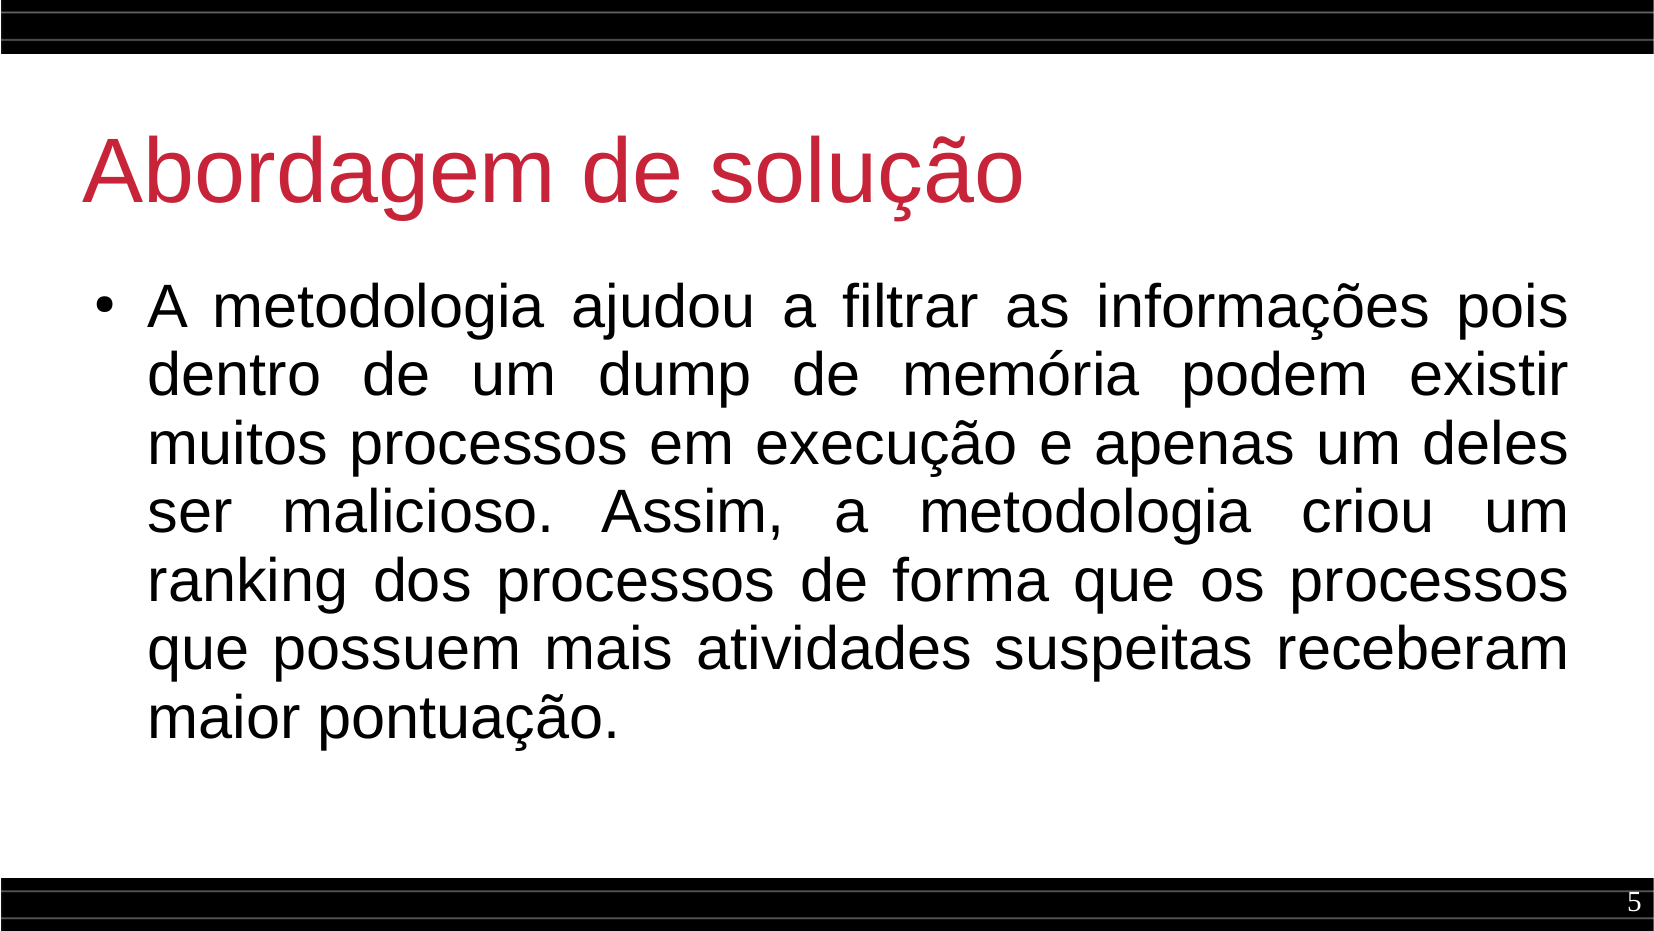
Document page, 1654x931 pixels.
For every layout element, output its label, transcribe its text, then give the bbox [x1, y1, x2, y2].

picture [1, 0, 1654, 54]
list A metodologia ajudou a filtrar as informações pois dentro de um dump de memória podem existir muitos processos em execução e apenas um deles ser malicioso. Assim, a metodologia criou um ranking dos processos de forma que os processos que possuem mais atividades suspeitas receberam maior pontuação. [82, 271, 1571, 758]
title Abordagem de solução [82, 92, 1571, 249]
picture [1, 878, 1654, 931]
